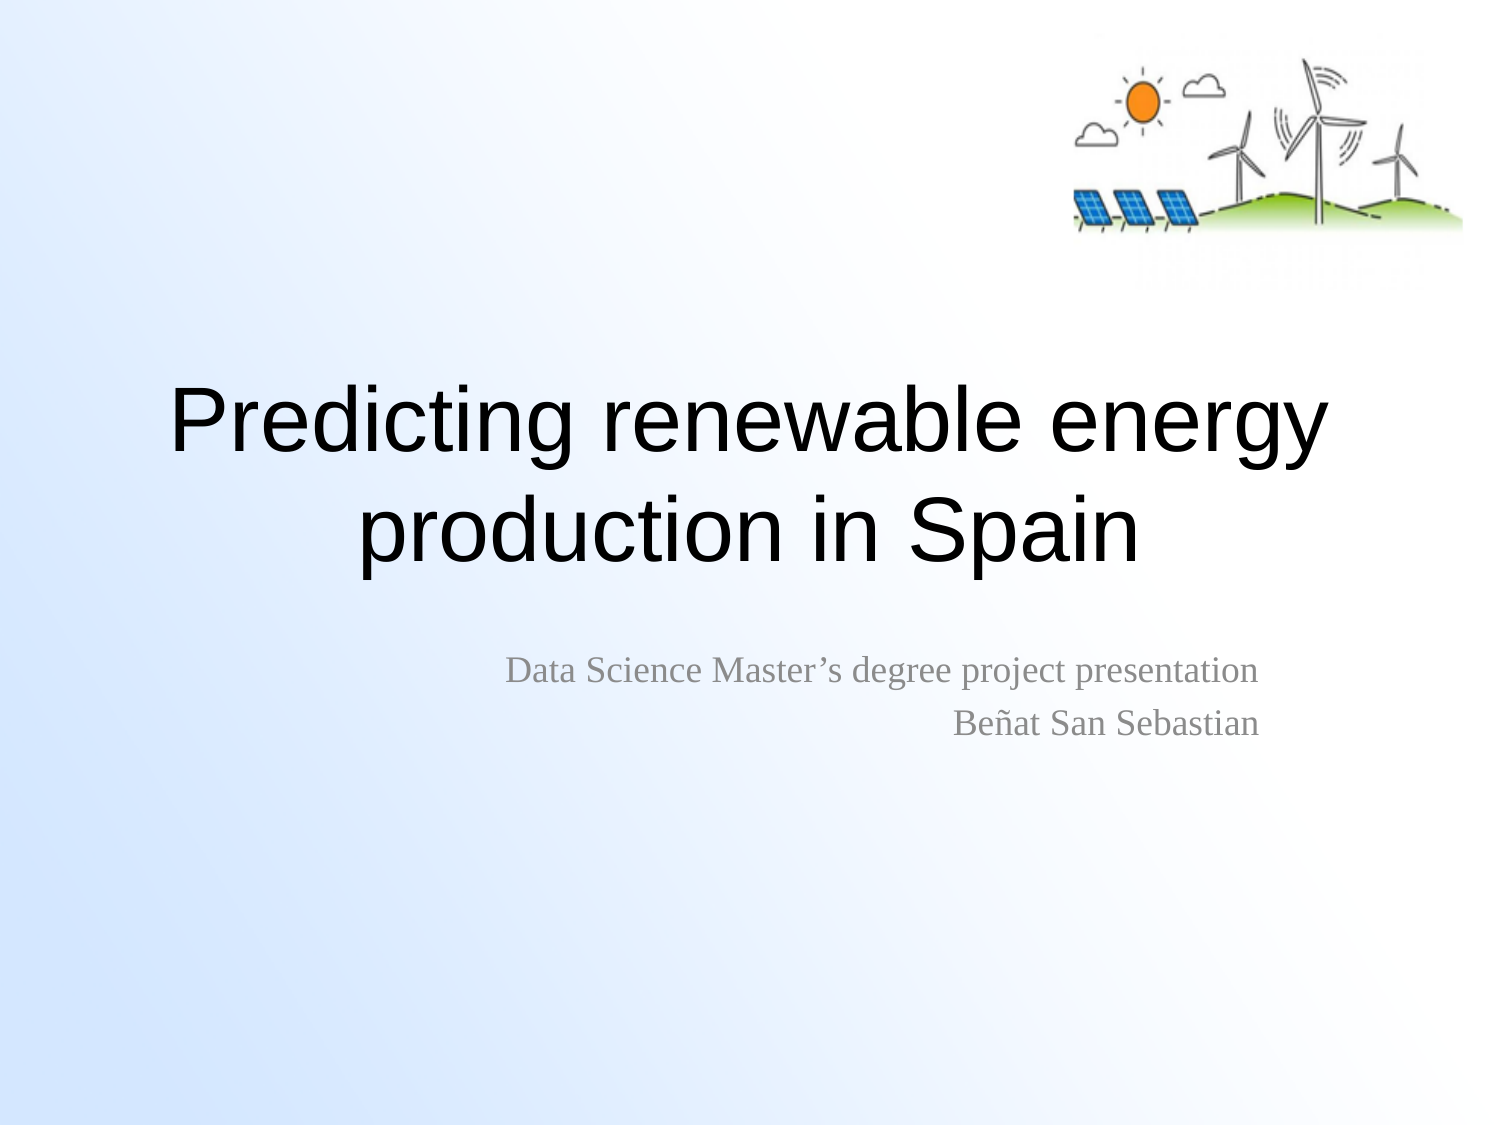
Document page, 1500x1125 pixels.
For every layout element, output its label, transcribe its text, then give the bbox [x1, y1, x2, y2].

picture [0, 0, 1500, 1125]
title Predicting renewable energy production in Spain [112, 349, 1388, 591]
subtitle Data Science Master’s degree project presentation Beñat San Sebastian [225, 637, 1275, 925]
